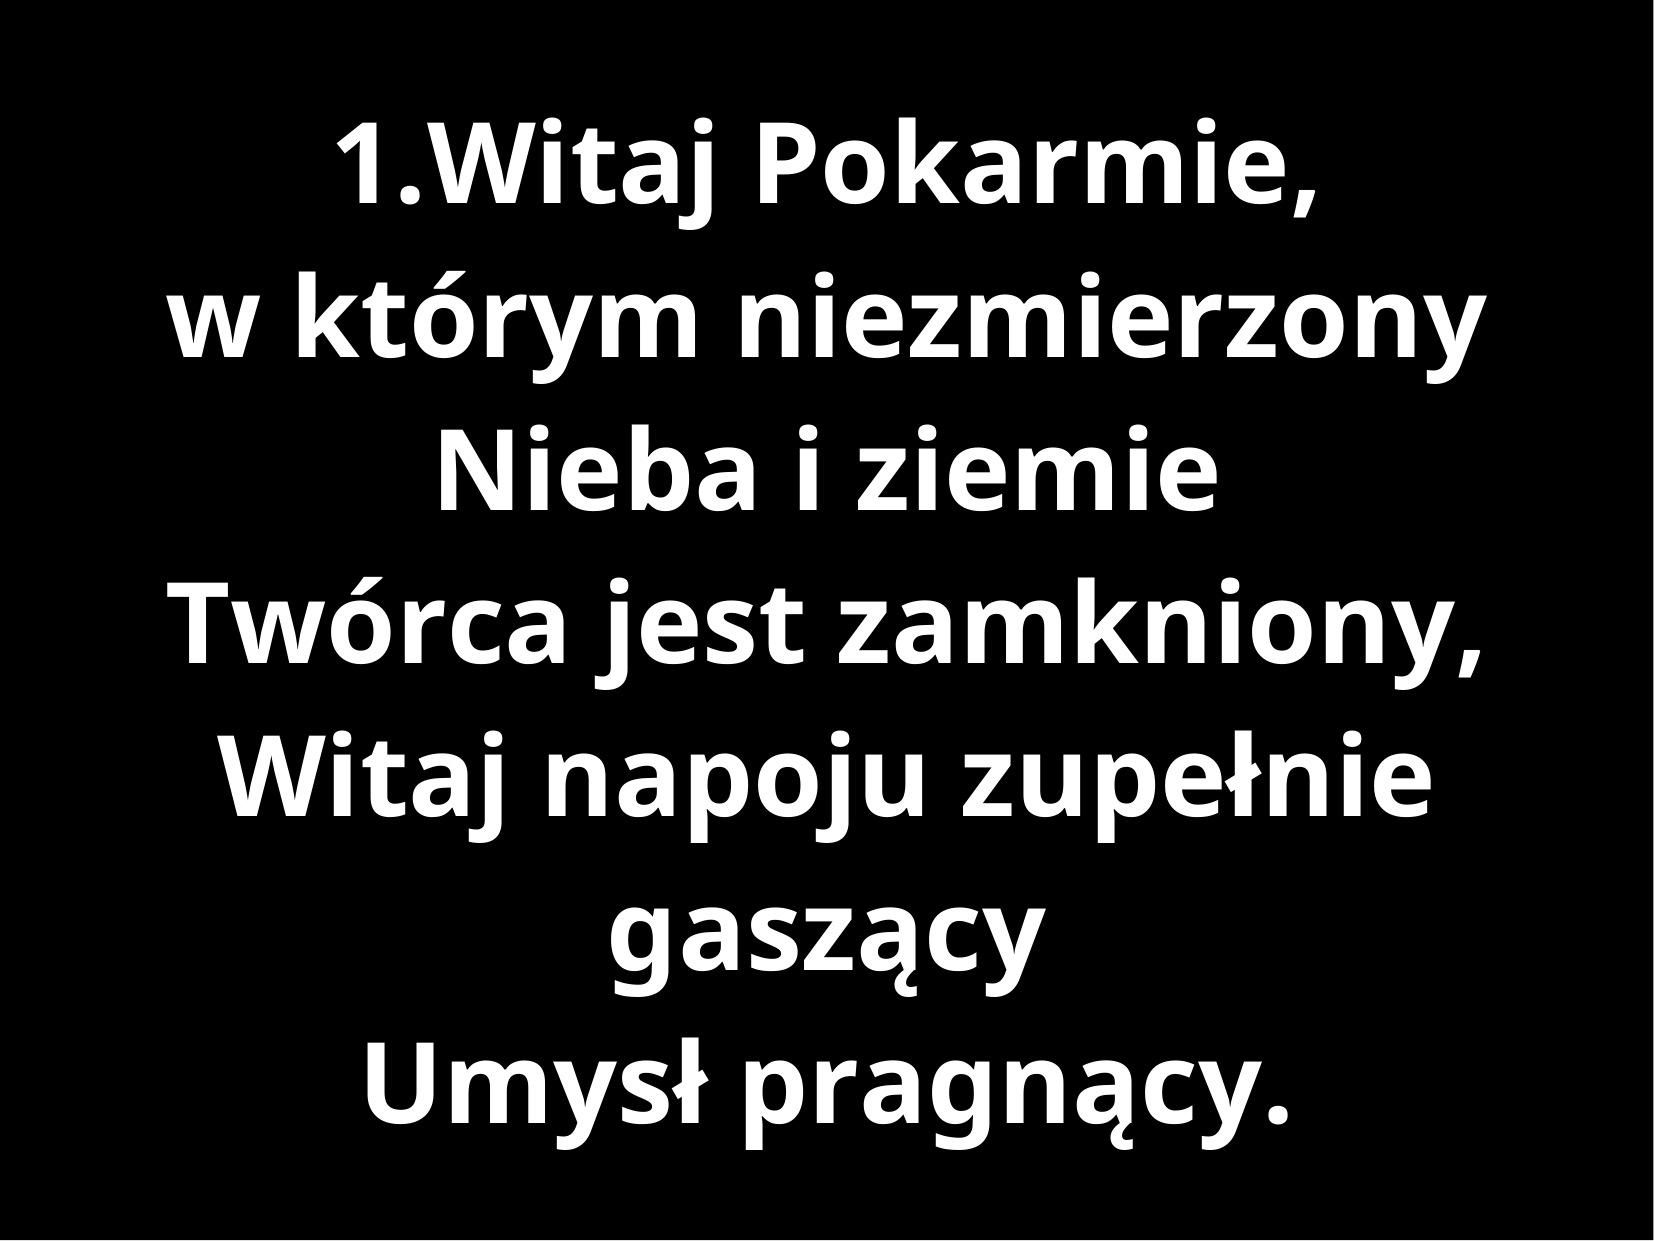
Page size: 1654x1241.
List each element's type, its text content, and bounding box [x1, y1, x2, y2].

title 1.Witaj Pokarmie, w którym niezmierzony Nieba i ziemie Twórca jest zamkniony, Witaj napoju zupełnie gaszący Umysł pragnący. [0, 0, 1654, 1241]
